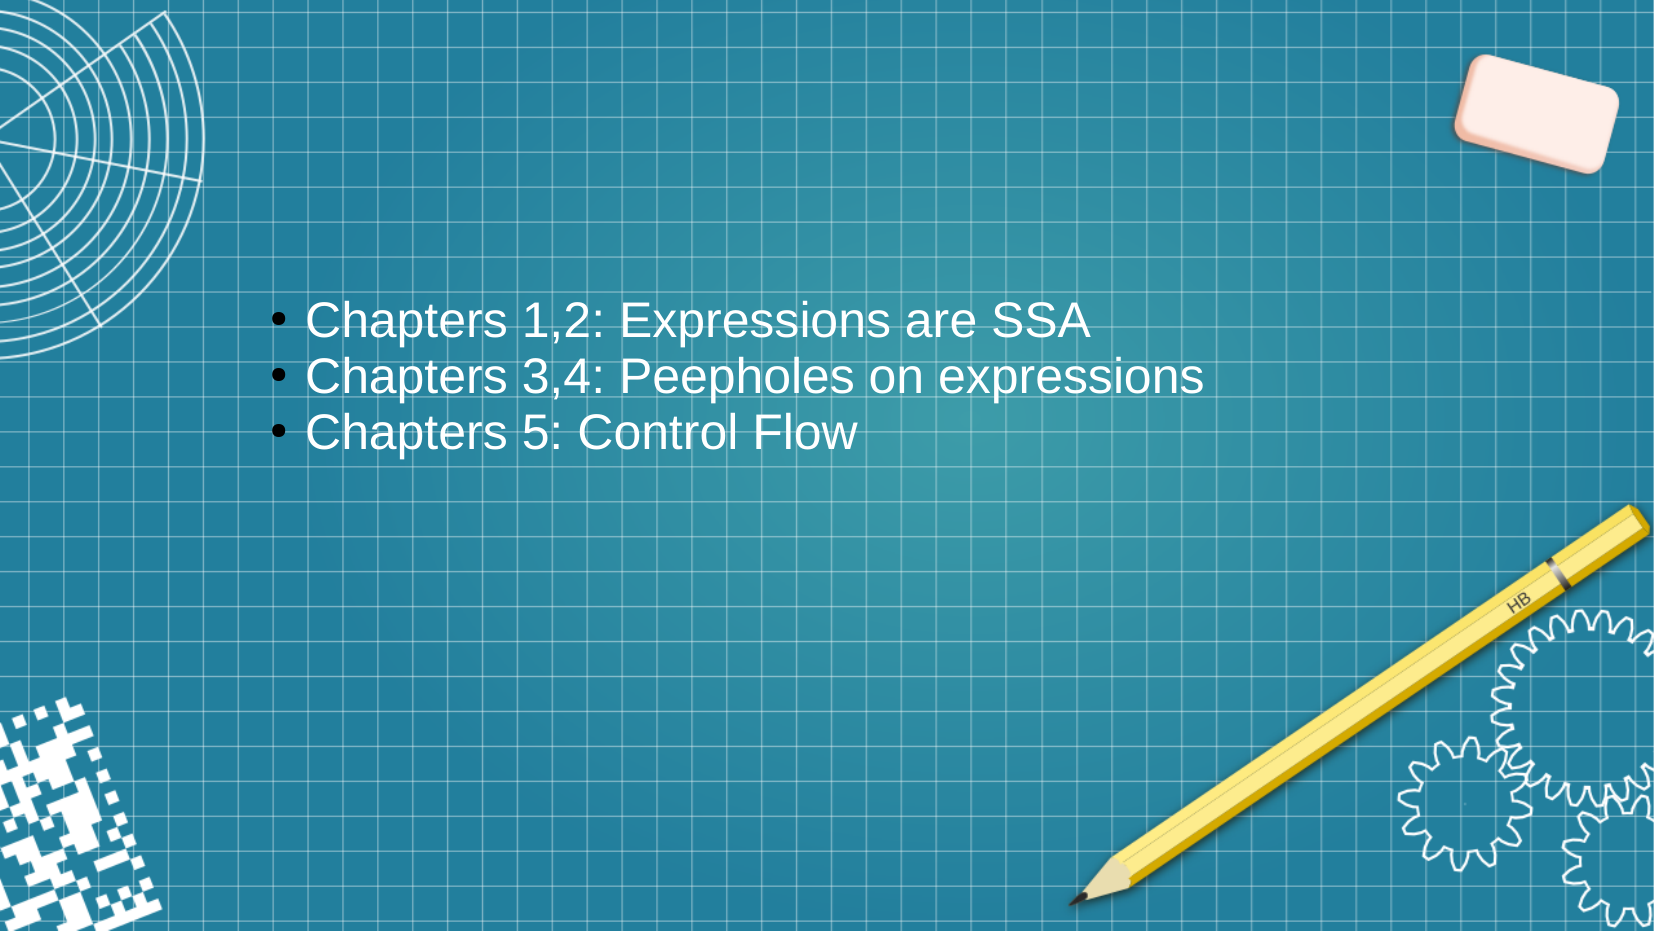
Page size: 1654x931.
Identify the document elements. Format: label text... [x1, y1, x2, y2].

text_box Chapters 1,2: Expressions are SSA Chapters 3,4: Peepholes on expressions Chapters 5: Control Flow [255, 285, 1261, 586]
picture [0, 0, 1654, 931]
